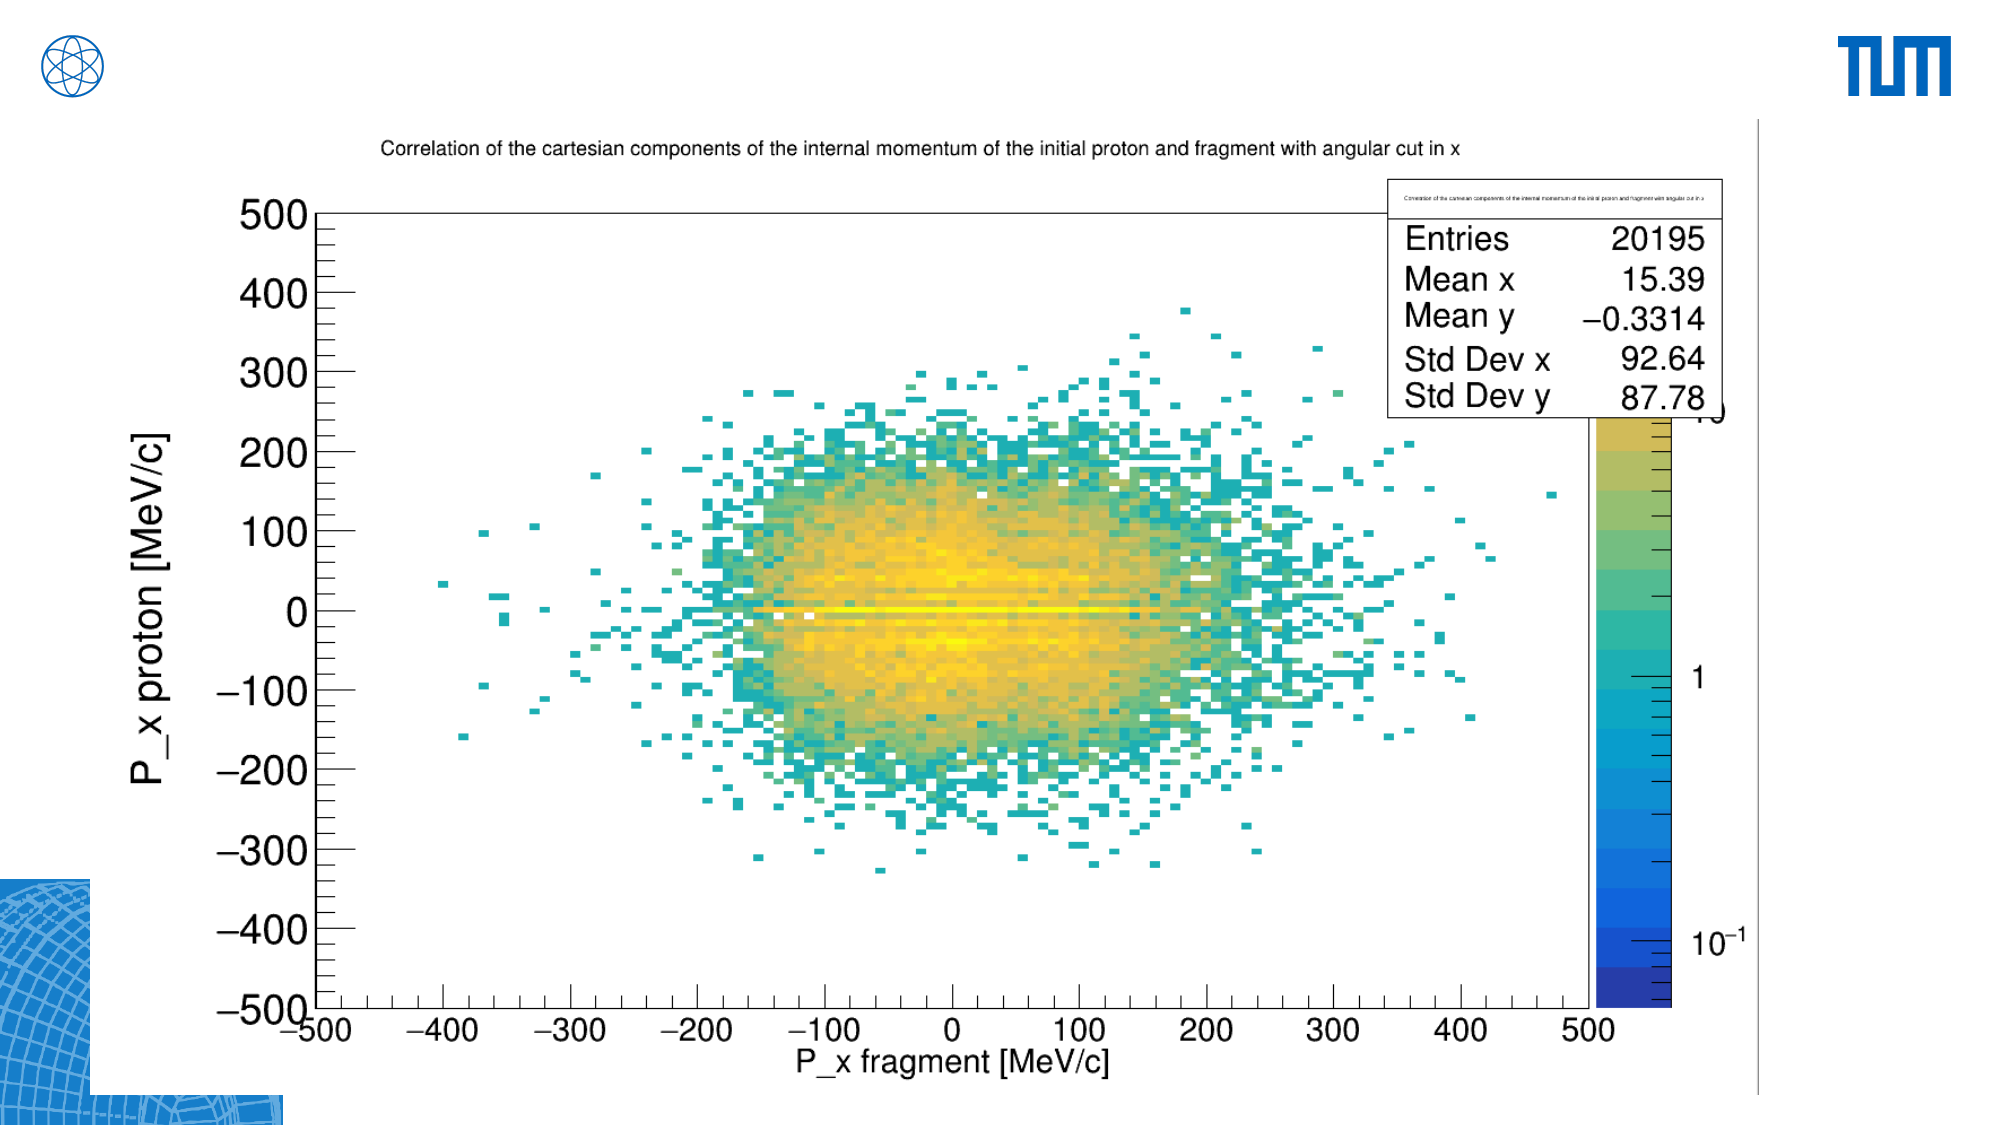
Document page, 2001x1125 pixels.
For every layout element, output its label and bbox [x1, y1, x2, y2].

picture [36, 30, 108, 101]
picture [0, 119, 1759, 1125]
picture [1838, 36, 1951, 96]
